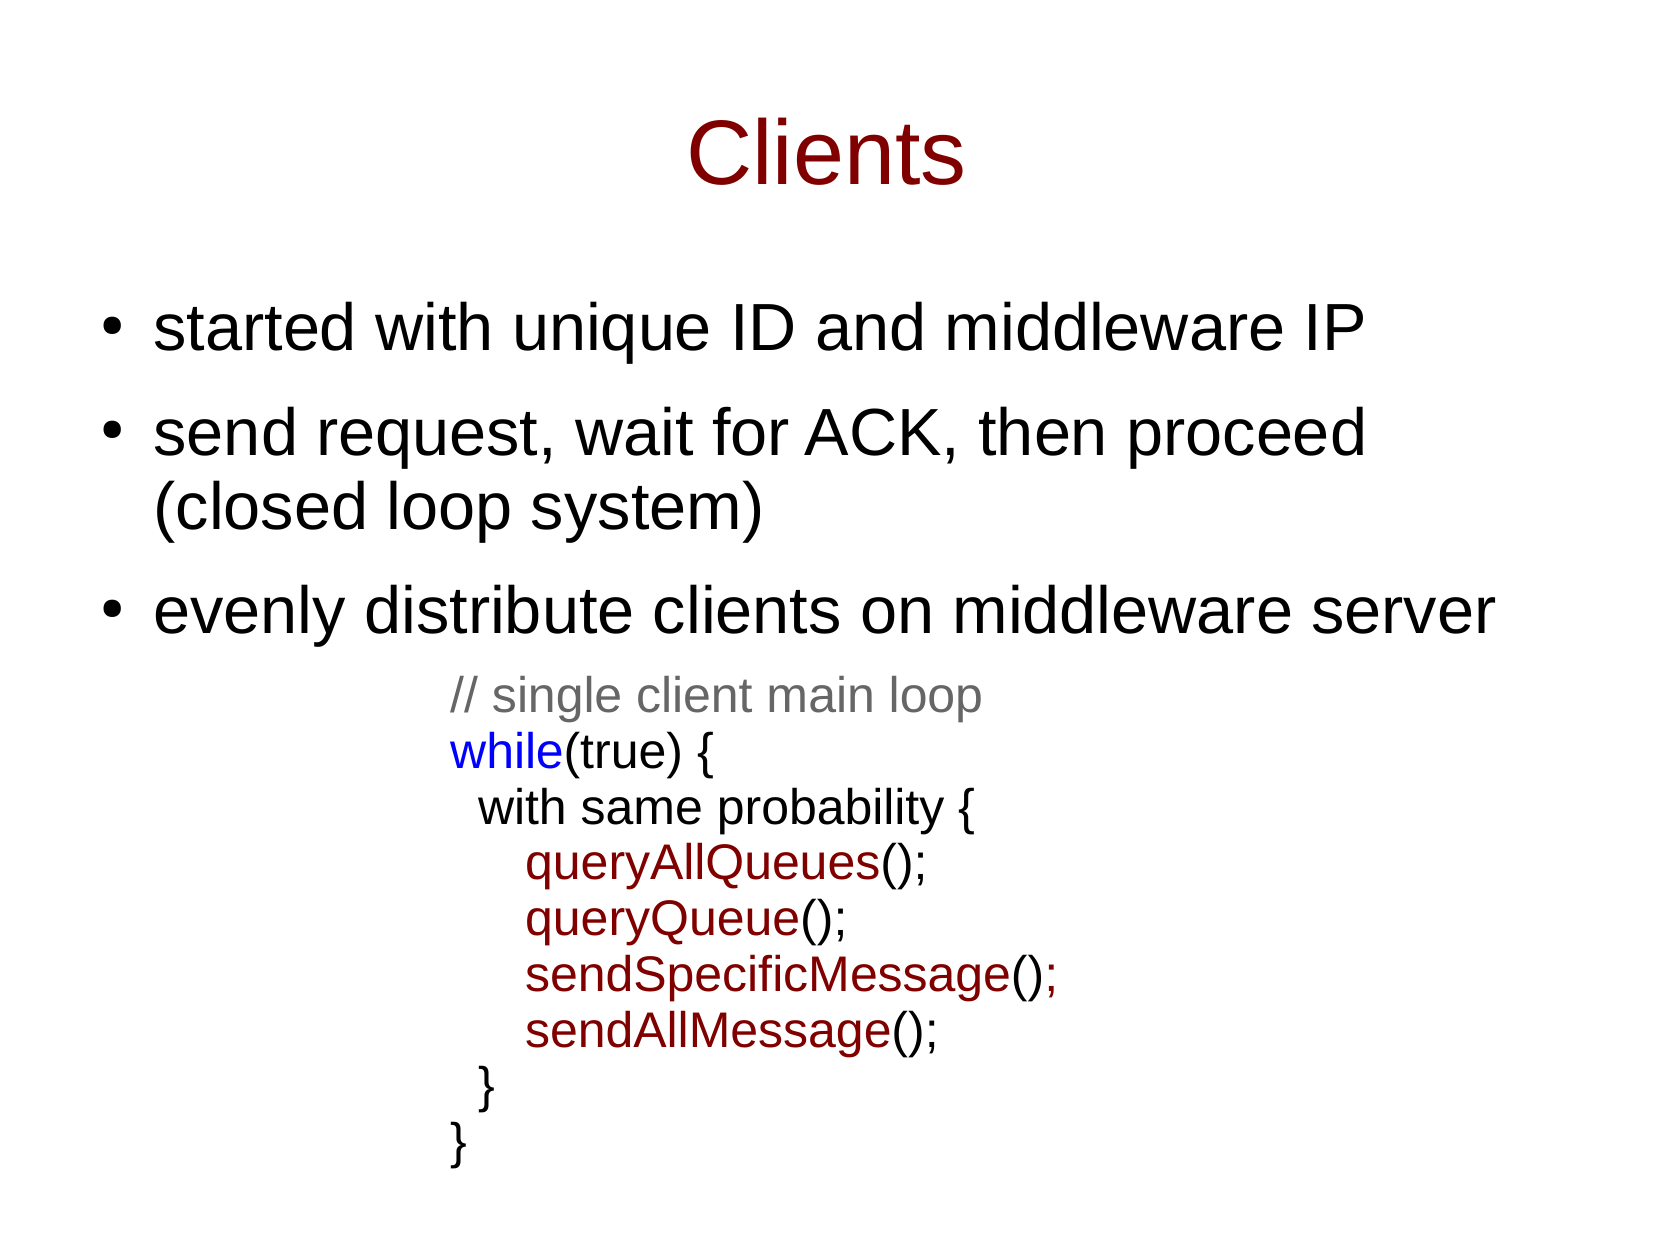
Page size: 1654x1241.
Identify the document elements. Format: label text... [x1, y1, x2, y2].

text_box // single client main loop while(true) { with same probability { queryAllQueues(); queryQueue(); sendSpecificMessage(); sendAllMessage(); } } [435, 660, 1096, 1177]
list started with unique ID and middleware IP send request, wait for ACK, then proceed (closed loop system) evenly distribute clients on middleware server [82, 290, 1571, 1010]
title Clients [82, 49, 1571, 257]
